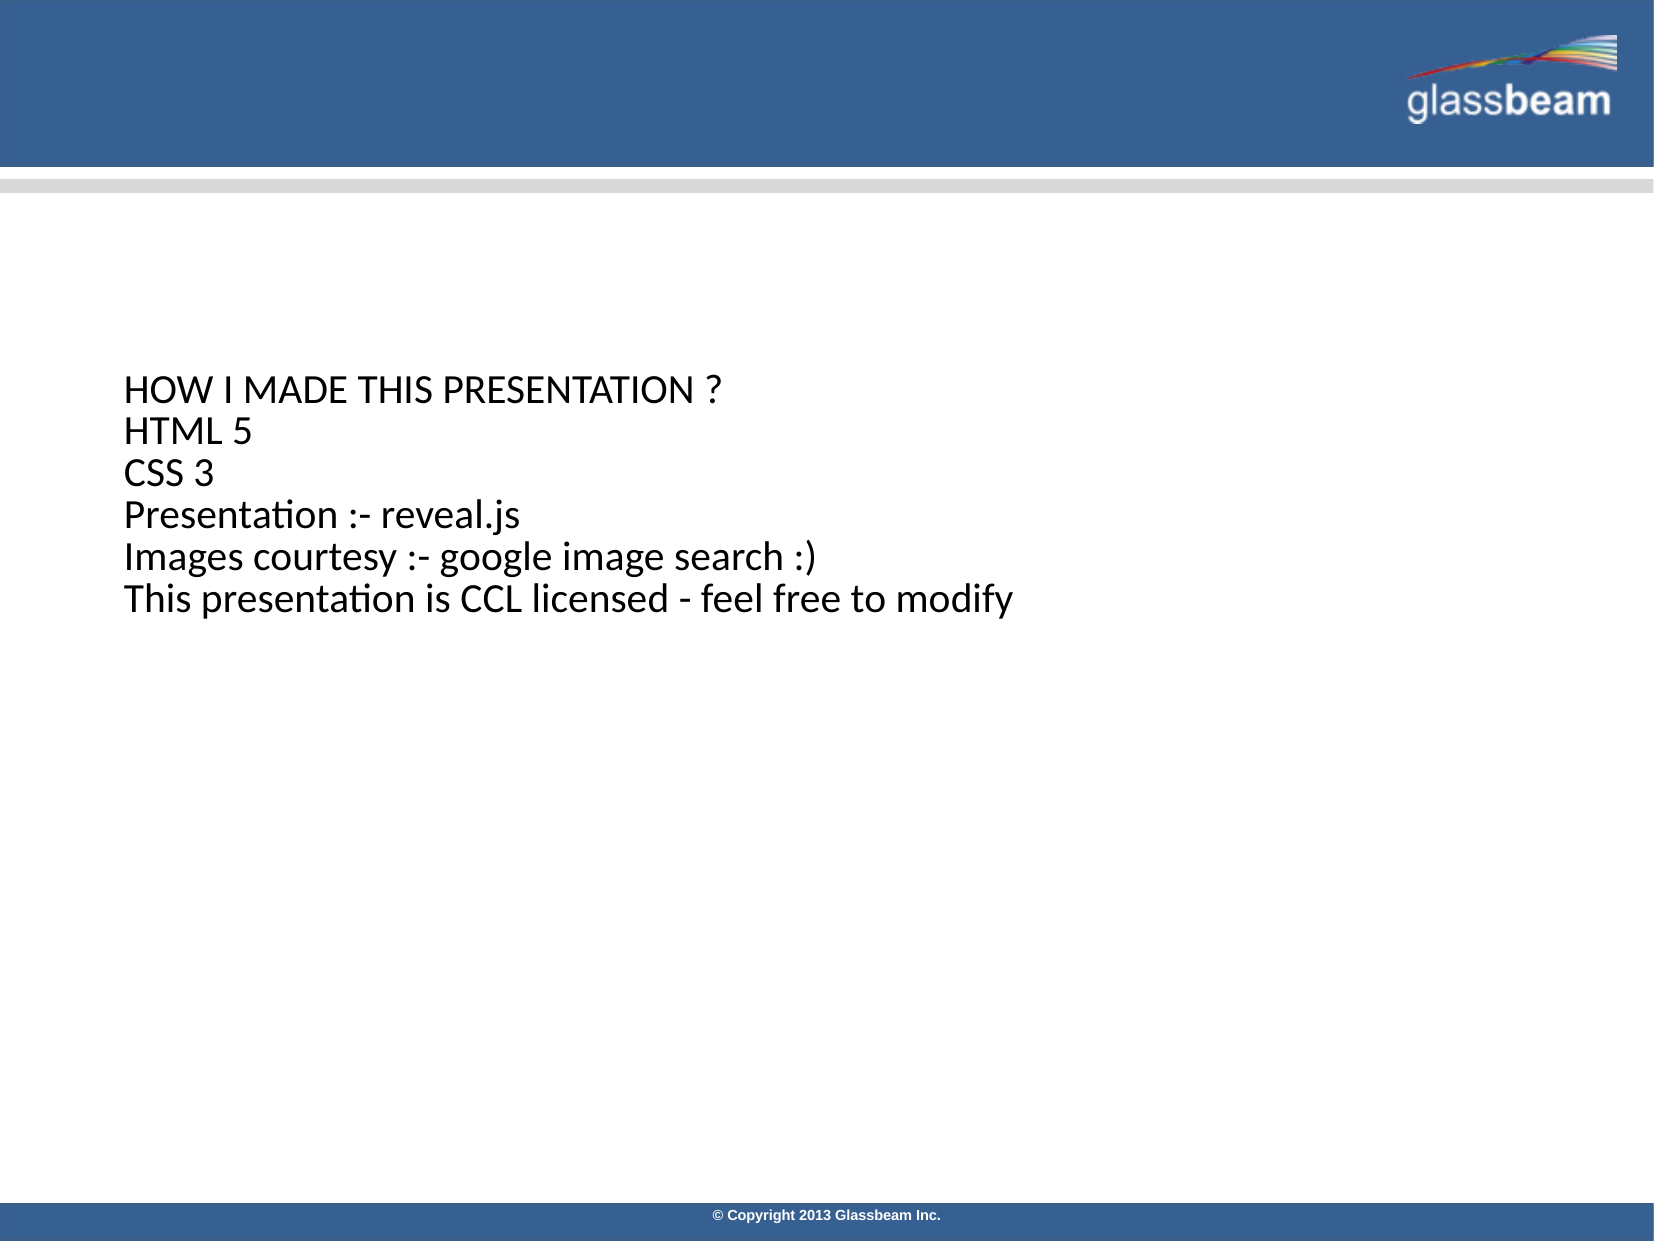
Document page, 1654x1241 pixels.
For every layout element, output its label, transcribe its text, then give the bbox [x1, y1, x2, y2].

picture [1405, 35, 1617, 124]
title HOW I MADE THIS PRESENTATION ? HTML 5 CSS 3 Presentation :- reveal.js Images courtesy :- google image search :) This presentation is CCL licensed - feel free to modify [124, 347, 1530, 689]
